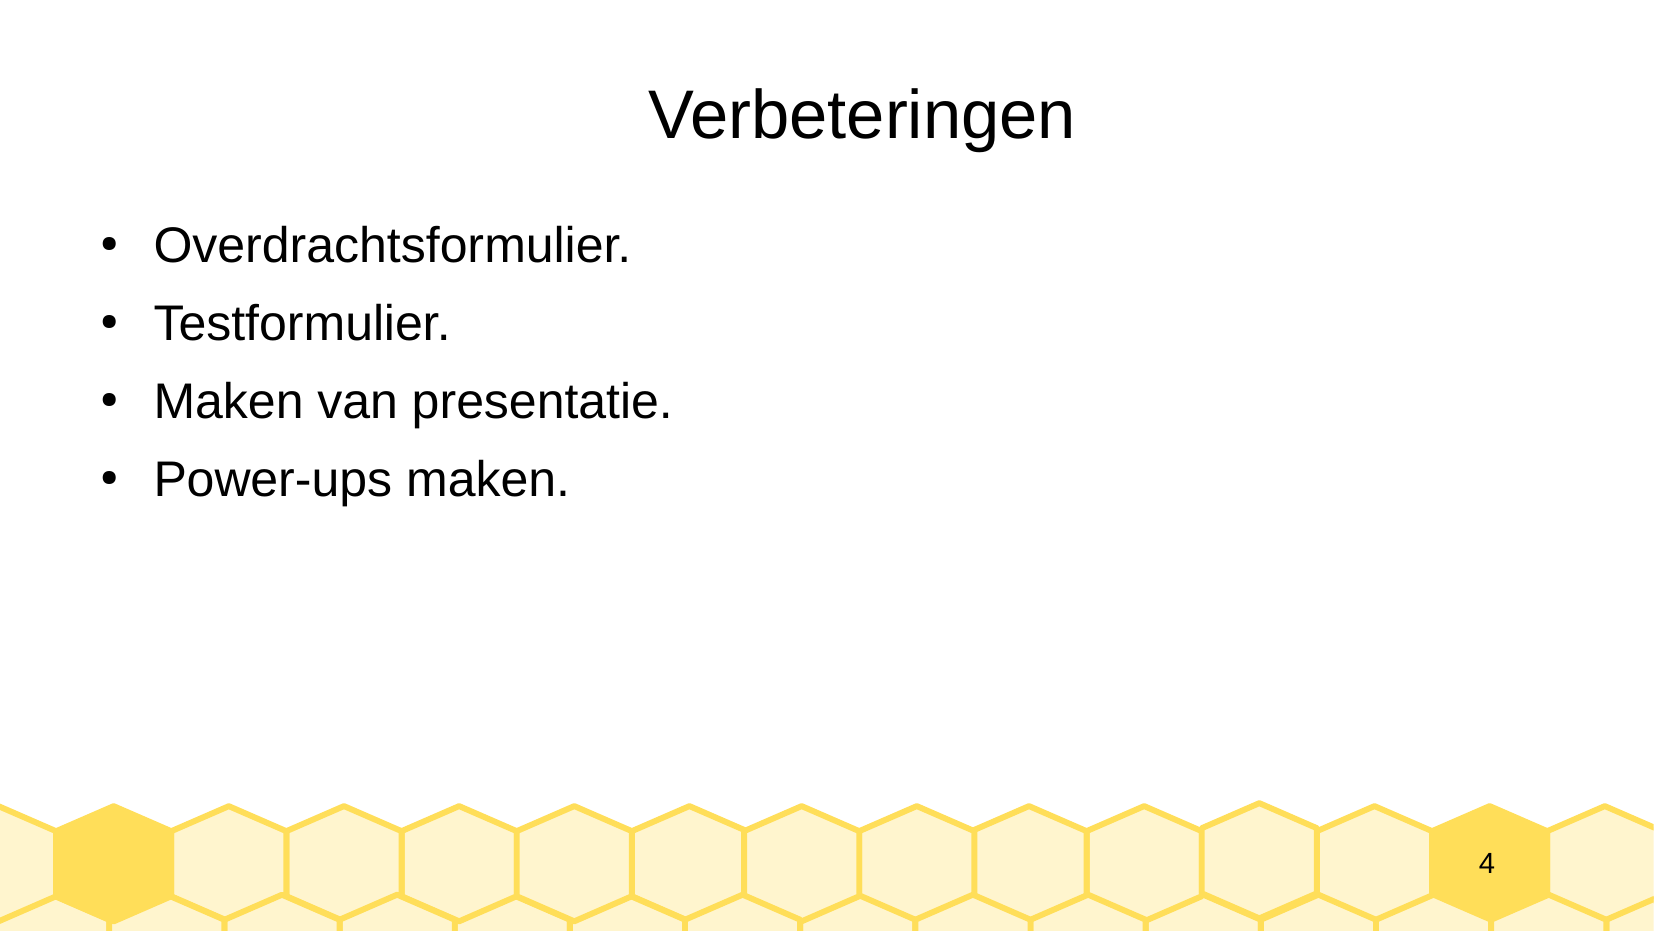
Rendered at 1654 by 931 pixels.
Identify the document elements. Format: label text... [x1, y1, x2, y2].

title Verbeteringen [82, 37, 1571, 193]
list Overdrachtsformulier. Testformulier. Maken van presentatie. Power-ups maken. [82, 217, 1571, 758]
